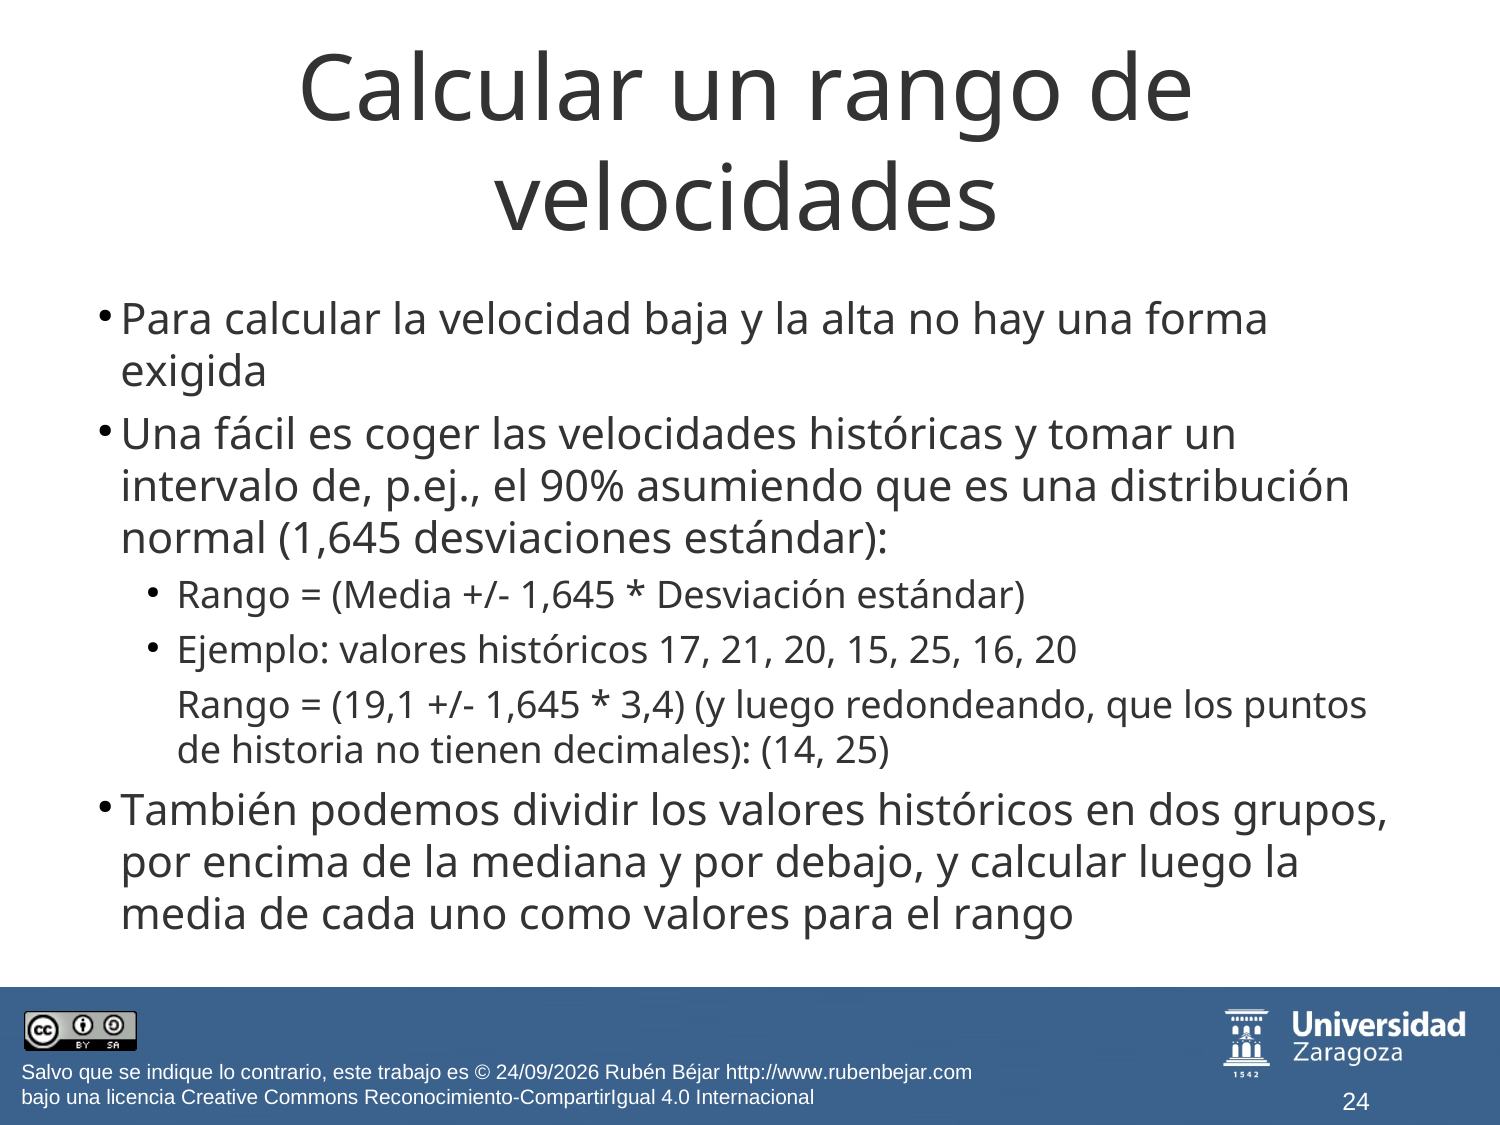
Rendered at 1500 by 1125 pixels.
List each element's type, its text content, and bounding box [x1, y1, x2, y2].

list Para calcular la velocidad baja y la alta no hay una forma exigida Una fácil es coger las velocidades históricas y tomar un intervalo de, p.ej., el 90% asumiendo que es una distribución normal (1,645 desviaciones estándar): Rango = (Media +/- 1,645 * Desviación estándar) Ejemplo: valores históricos 17, 21, 20, 15, 25, 16, 20 Rango = (19,1 +/- 1,645 * 3,4) (y luego redondeando, que los puntos de historia no tienen decimales): (14, 25) También podemos dividir los valores históricos en dos grupos, por encima de la mediana y por debajo, y calcular luego la media de cada uno como valores para el rango [82, 283, 1418, 957]
title Calcular un rango de velocidades [74, 21, 1420, 257]
picture [0, 987, 1500, 1125]
